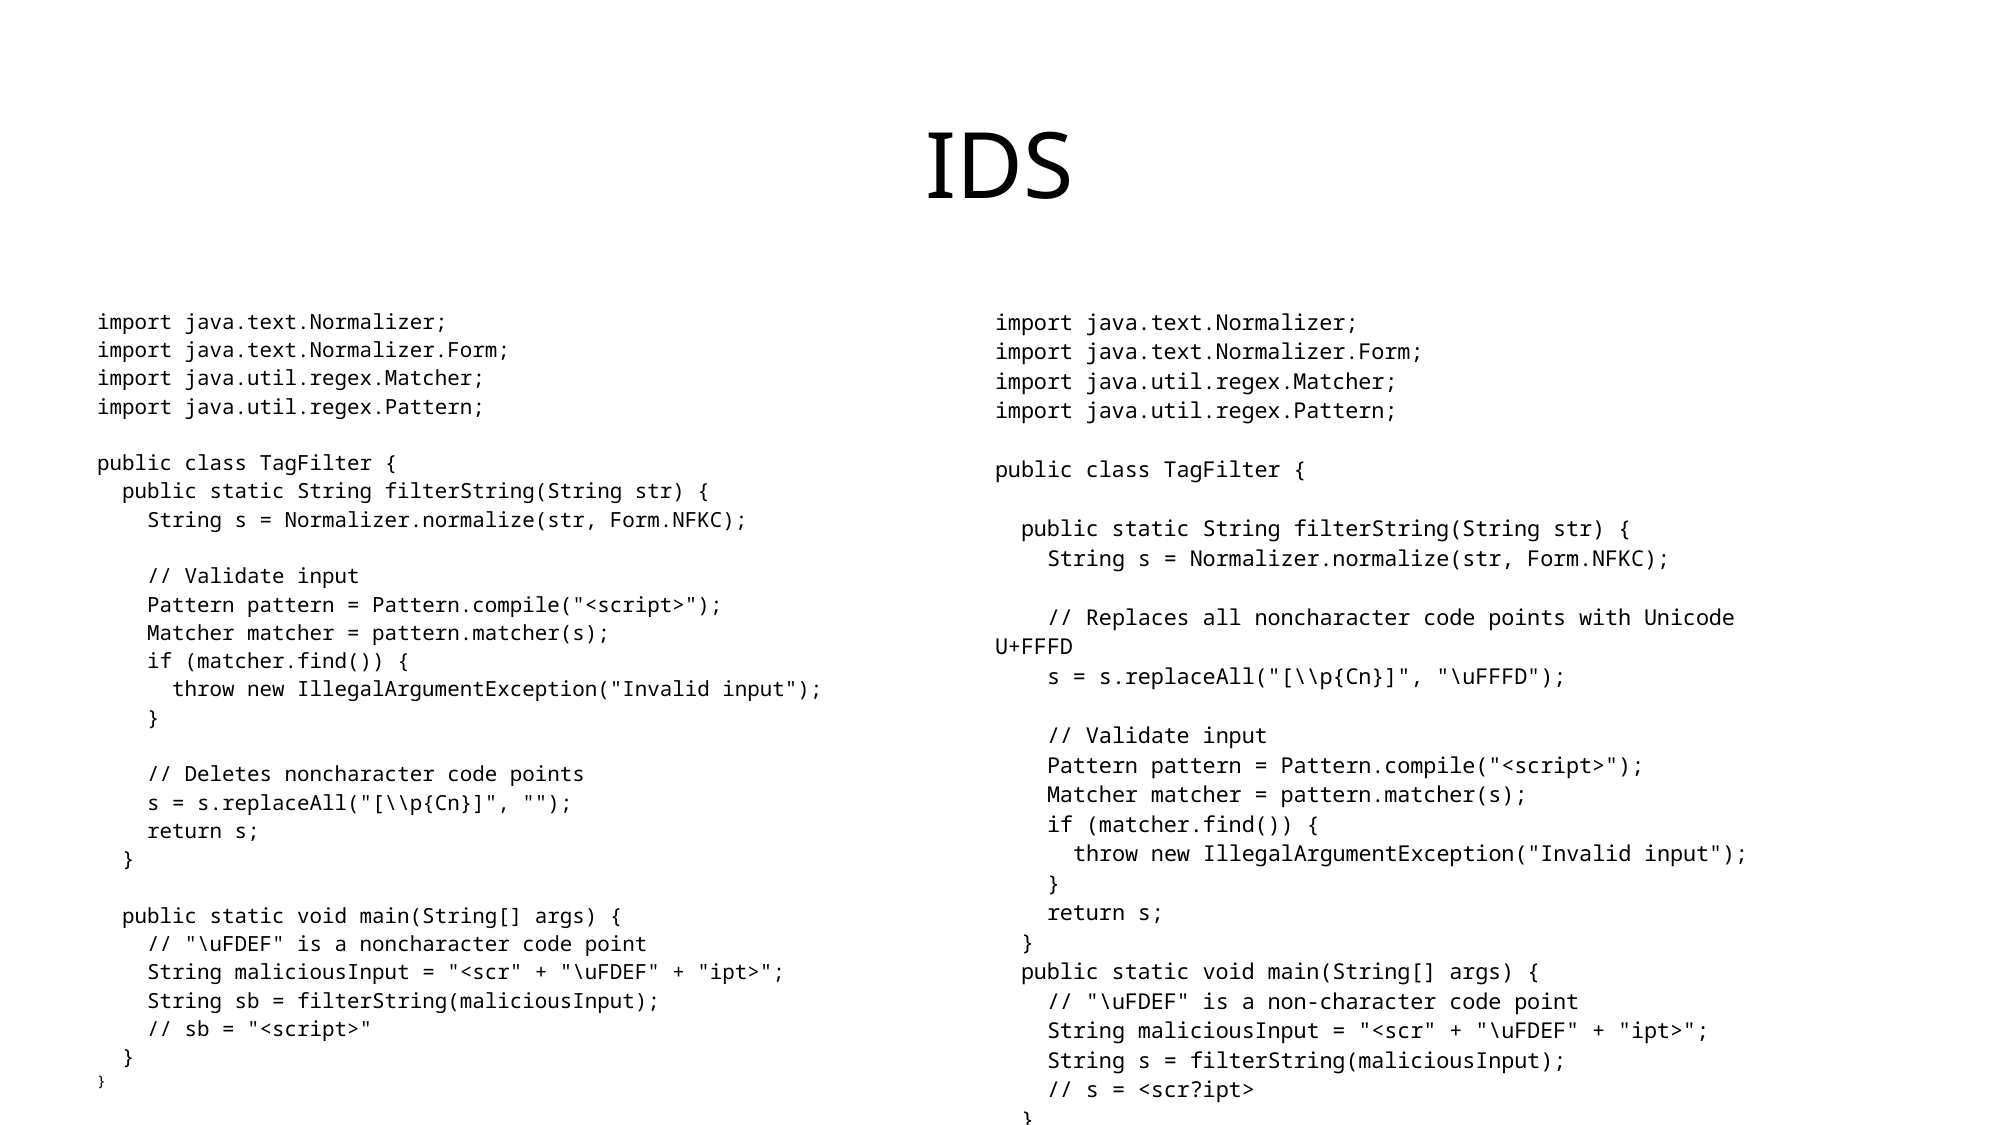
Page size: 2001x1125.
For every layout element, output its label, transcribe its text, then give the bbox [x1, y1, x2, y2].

table_header import java.text.Normalizer; import java.text.Normalizer.Form; import java.util.regex.Matcher; import java.util.regex.Pattern; public class TagFilter { public static String filterString(String str) { String s = Normalizer.normalize(str, Form.NFKC); // Replaces all noncharacter code points with Unicode U+FFFD s = s.replaceAll("[\\p{Cn}]", "\uFFFD"); // Validate input Pattern pattern = Pattern.compile("<script>"); Matcher matcher = pattern.matcher(s); if (matcher.find()) { throw new IllegalArgumentException("Invalid input"); } return s; } public static void main(String[] args) { // "\uFDEF" is a non-character code point String maliciousInput = "<scr" + "\uFDEF" + "ipt>"; String s = filterString(maliciousInput); // s = <scr?ipt> } [986, 299, 1836, 1125]
text_box IDS [137, 59, 1863, 278]
table_header import java.text.Normalizer; import java.text.Normalizer.Form; import java.util.regex.Matcher; import java.util.regex.Pattern; public class TagFilter { public static String filterString(String str) { String s = Normalizer.normalize(str, Form.NFKC); // Validate input Pattern pattern = Pattern.compile("<script>"); Matcher matcher = pattern.matcher(s); if (matcher.find()) { throw new IllegalArgumentException("Invalid input"); } // Deletes noncharacter code points s = s.replaceAll("[\\p{Cn}]", ""); return s; } public static void main(String[] args) { // "\uFDEF" is a noncharacter code point String maliciousInput = "<scr" + "\uFDEF" + "ipt>"; String sb = filterString(maliciousInput); // sb = "<script>" } } [89, 299, 939, 1098]
